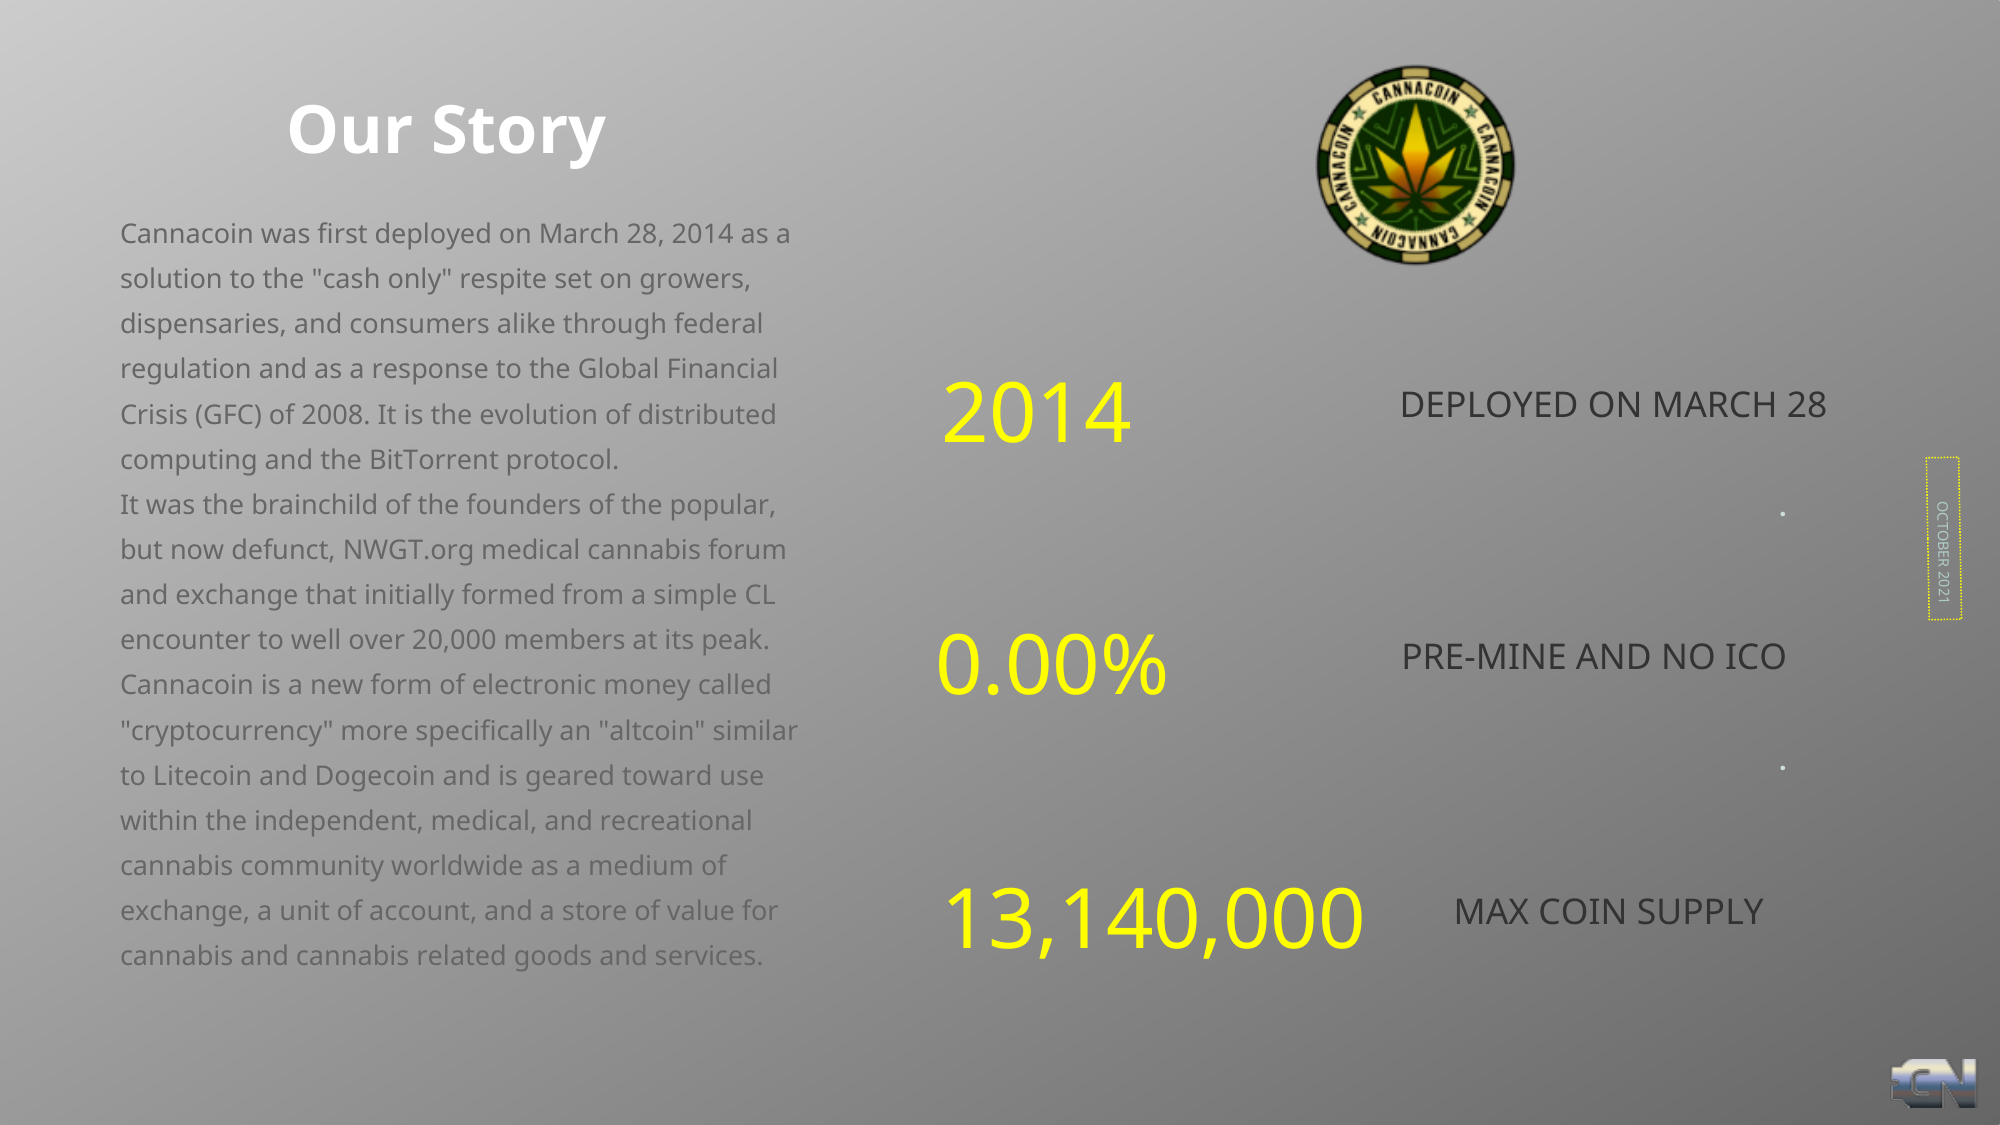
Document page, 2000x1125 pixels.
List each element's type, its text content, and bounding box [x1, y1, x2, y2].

text_box MAX COIN SUPPLY [1407, 880, 1782, 932]
text_box Cannacoin was first deployed on March 28, 2014 as a solution to the "cash only" respite set on growers, dispensaries, and consumers alike through federal regulation and as a response to the Global Financial Crisis (GFC) of 2008. It is the evolution of distributed computing and the BitTorrent protocol. It was the brainchild of the founders of the popular, but now defunct, NWGT.org medical cannabis forum and exchange that initially formed from a simple CL encounter to well over 20,000 members at its peak. Cannacoin is a new form of electronic money called "cryptocurrency" more specifically an "altcoin" similar to Litecoin and Dogecoin and is geared toward use within the independent, medical, and recreational cannabis community worldwide as a medium of exchange, a unit of account, and a store of value for cannabis and cannabis related goods and services. [120, 203, 820, 971]
picture [1299, 48, 1533, 283]
text_box 2014 [941, 348, 1165, 459]
text_box Our Story [218, 79, 675, 174]
picture [1881, 1059, 1989, 1108]
text_box 13,140,000 [941, 854, 1437, 965]
text_box PRE-MINE AND NO ICO [1401, 626, 1797, 678]
text_box DEPLOYED ON MARCH 28 [1399, 374, 1841, 425]
text_box 0.00% [935, 601, 1243, 712]
text_box OCTOBER 2021 [1926, 457, 1962, 620]
